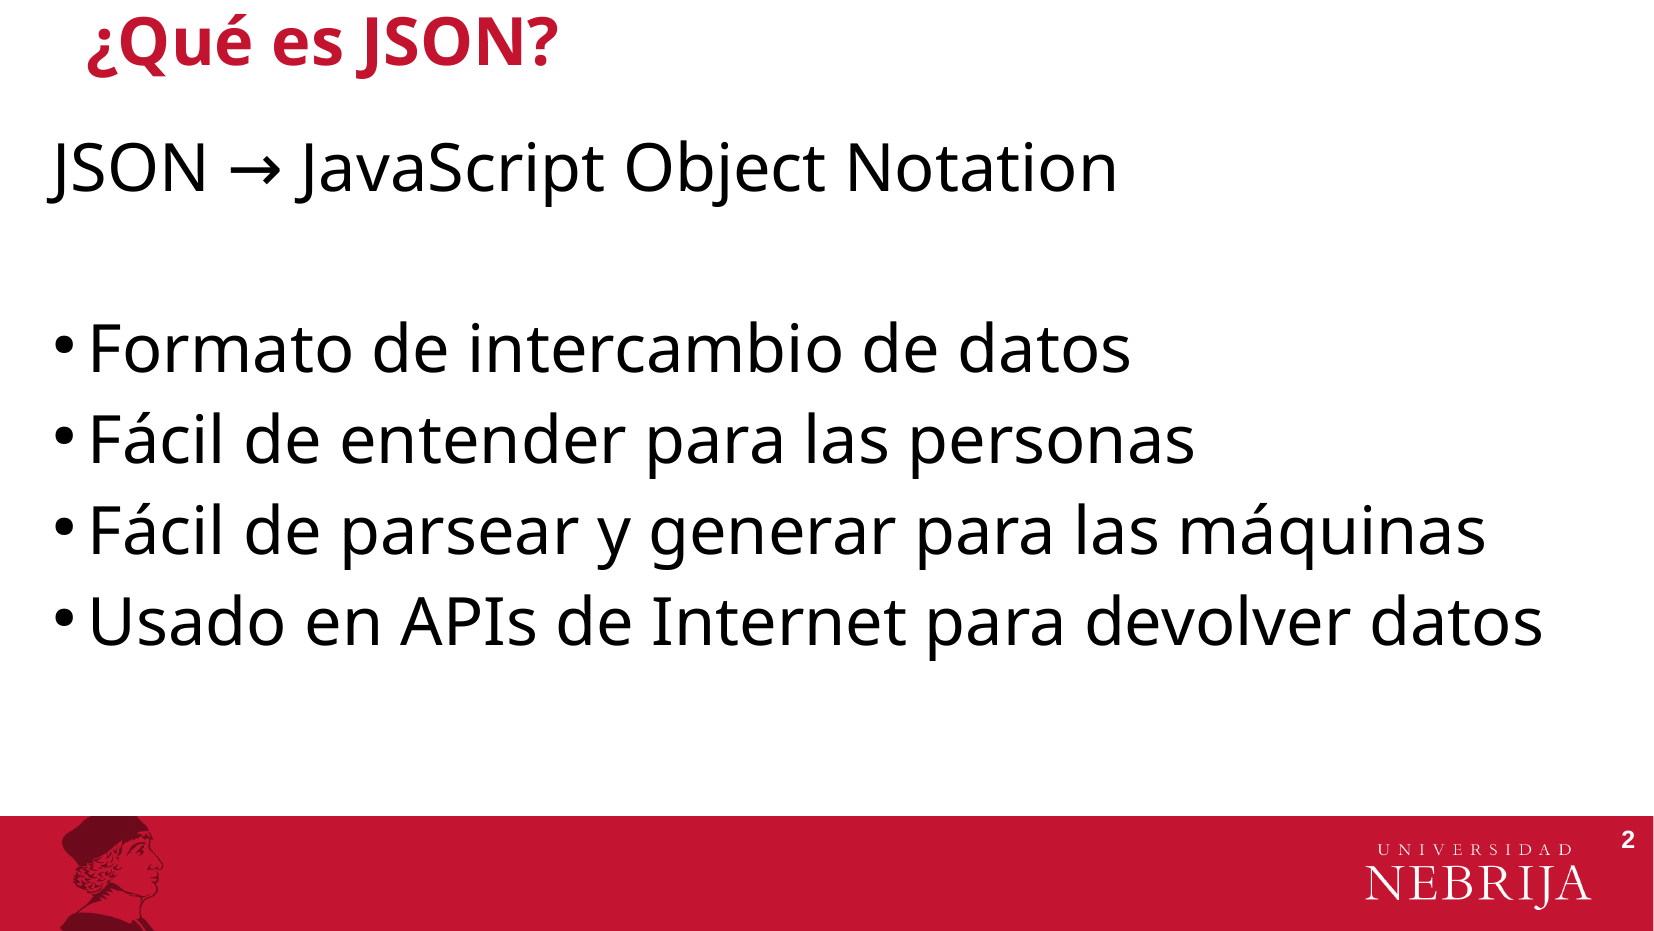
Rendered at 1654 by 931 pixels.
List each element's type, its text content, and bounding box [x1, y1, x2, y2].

text_box JSON → JavaScript Object Notation Formato de intercambio de datos Fácil de entender para las personas Fácil de parsear y generar para las máquinas Usado en APIs de Internet para devolver datos [37, 112, 1651, 788]
text_box ¿Qué es JSON? [0, 0, 1650, 87]
picture [0, 816, 1654, 931]
